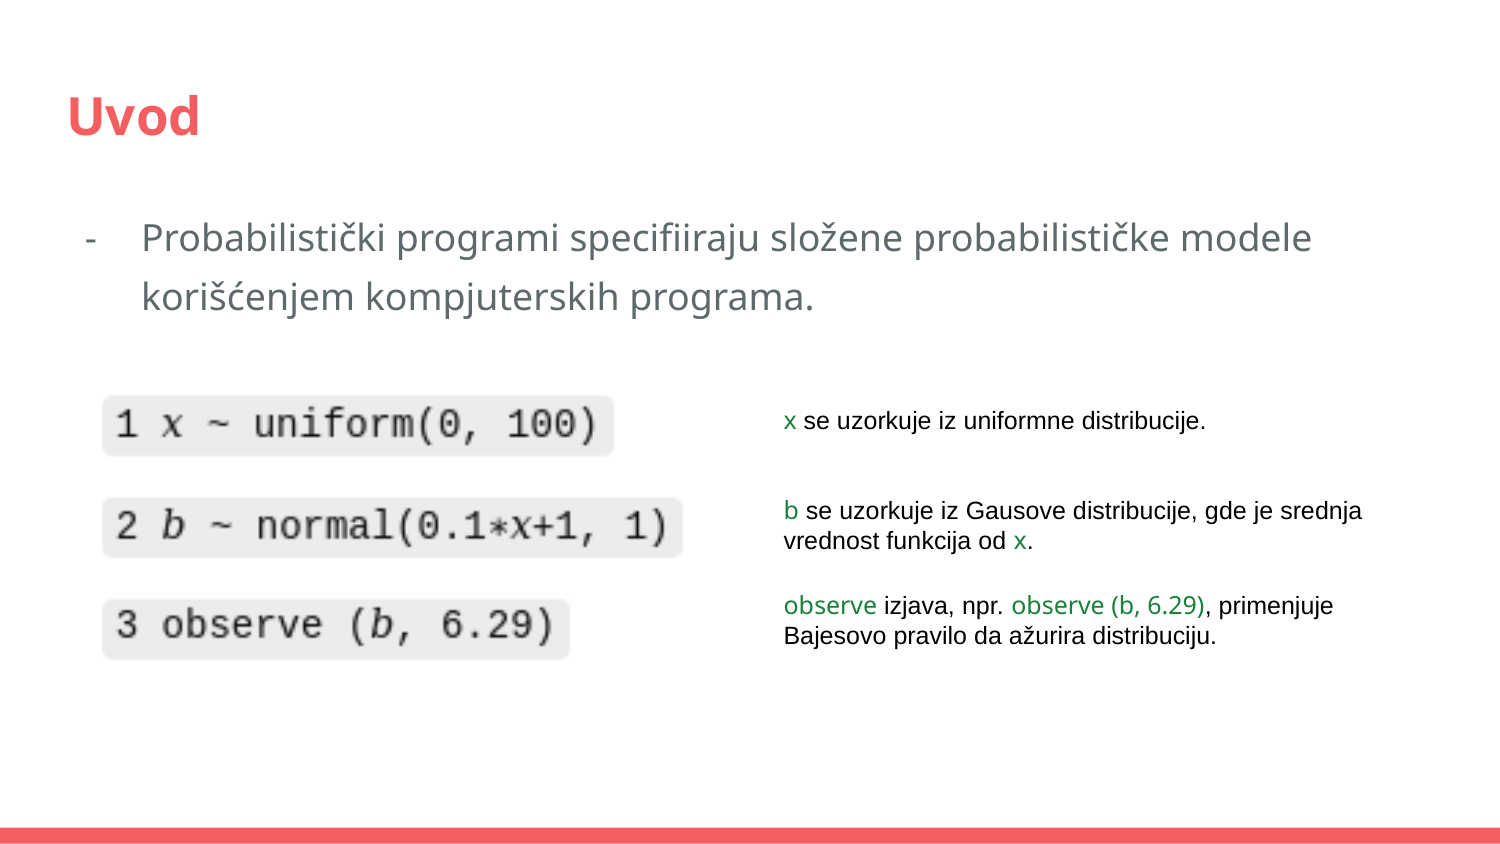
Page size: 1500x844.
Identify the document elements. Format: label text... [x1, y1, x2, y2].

text_box x se uzorkuje iz uniformne distribucije. b se uzorkuje iz Gausove distribucije, gde je srednja vrednost funkcija od x. observe izjava, npr. observe (b, 6.29), primenjuje Bajesovo pravilo da ažurira distribuciju. [768, 390, 1400, 666]
title Uvod [51, 64, 1449, 167]
picture [84, 369, 692, 666]
list Probabilistički programi specifiiraju složene probabilističke modele korišćenjem kompjuterskih programa. [51, 189, 1449, 750]
